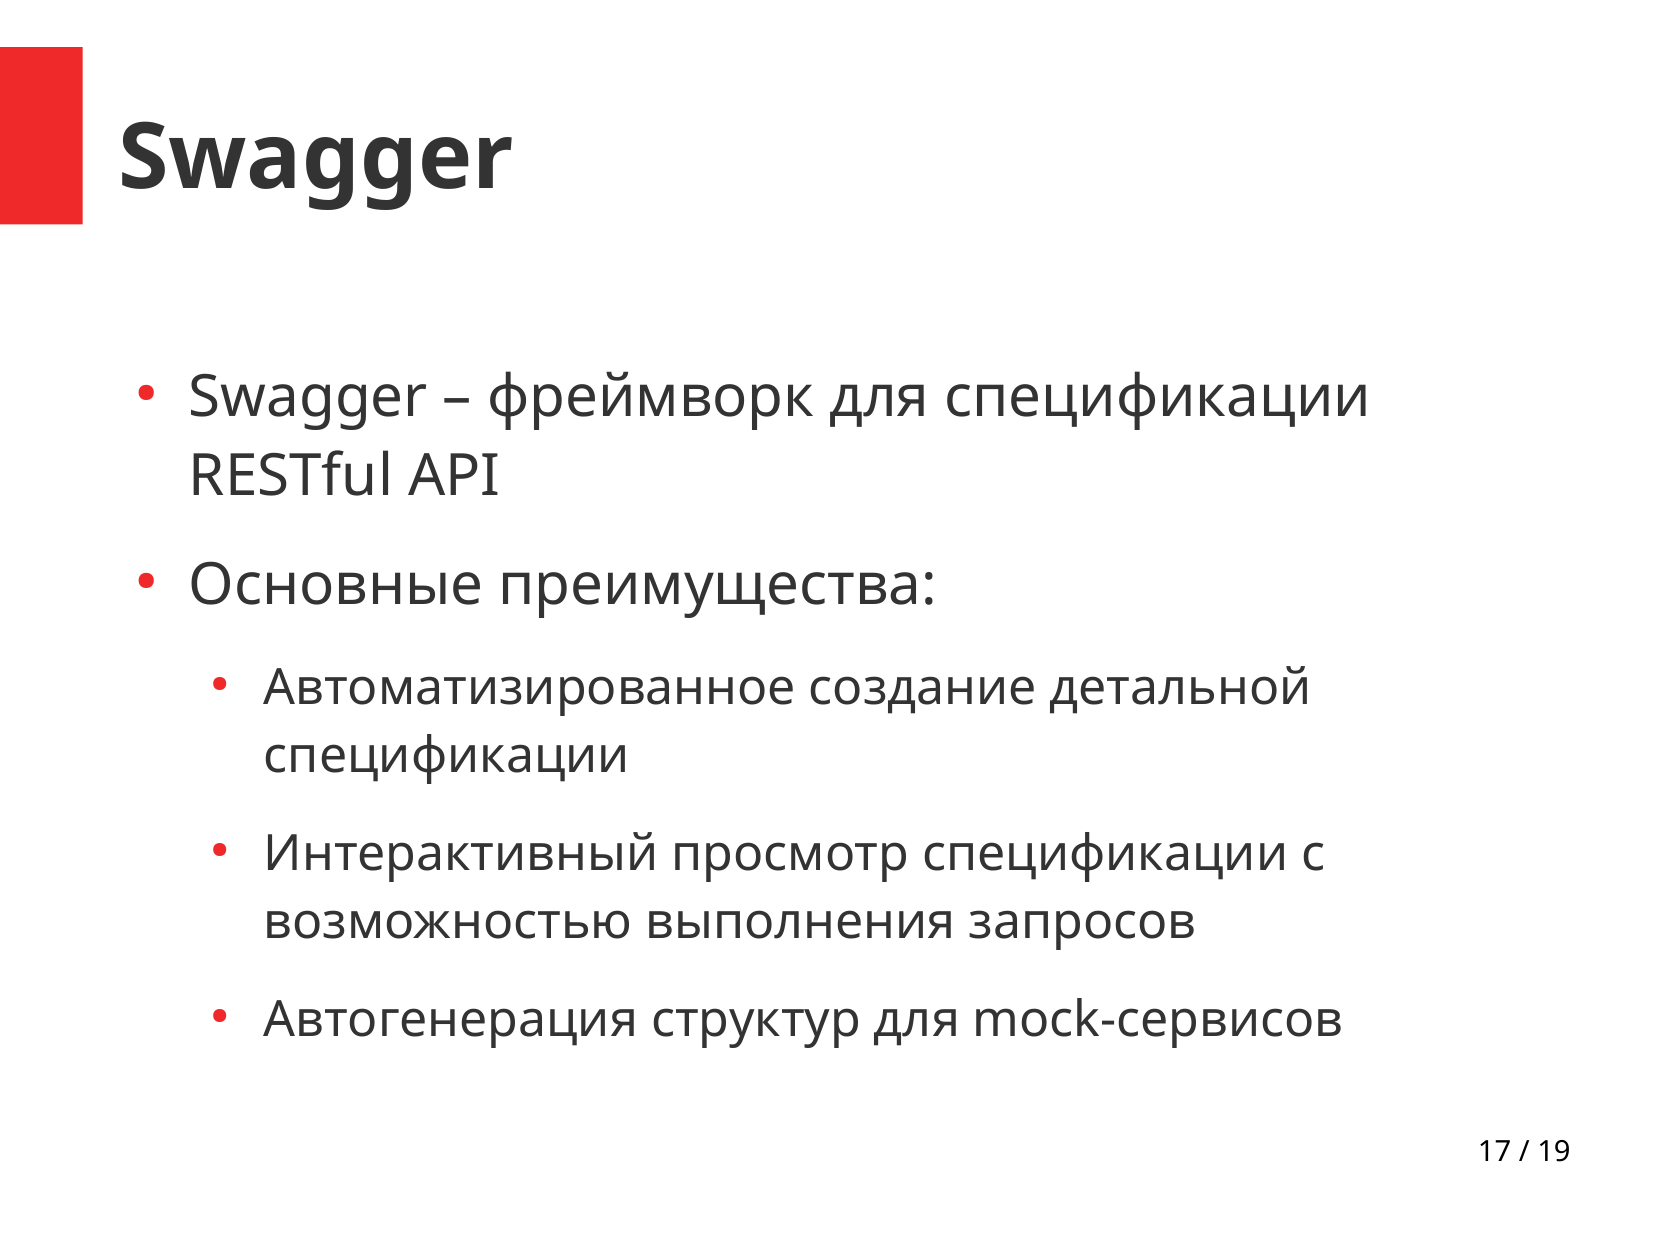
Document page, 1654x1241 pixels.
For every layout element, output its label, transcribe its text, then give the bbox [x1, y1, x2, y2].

list Swagger – фреймворк для спецификации RESTful API Основные преимущества: Автоматизированное создание детальной спецификации Интерактивный просмотр спецификации с возможностью выполнения запросов Автогенерация структур для mock-сервисов [118, 354, 1536, 1074]
title Swagger [118, 49, 1571, 257]
